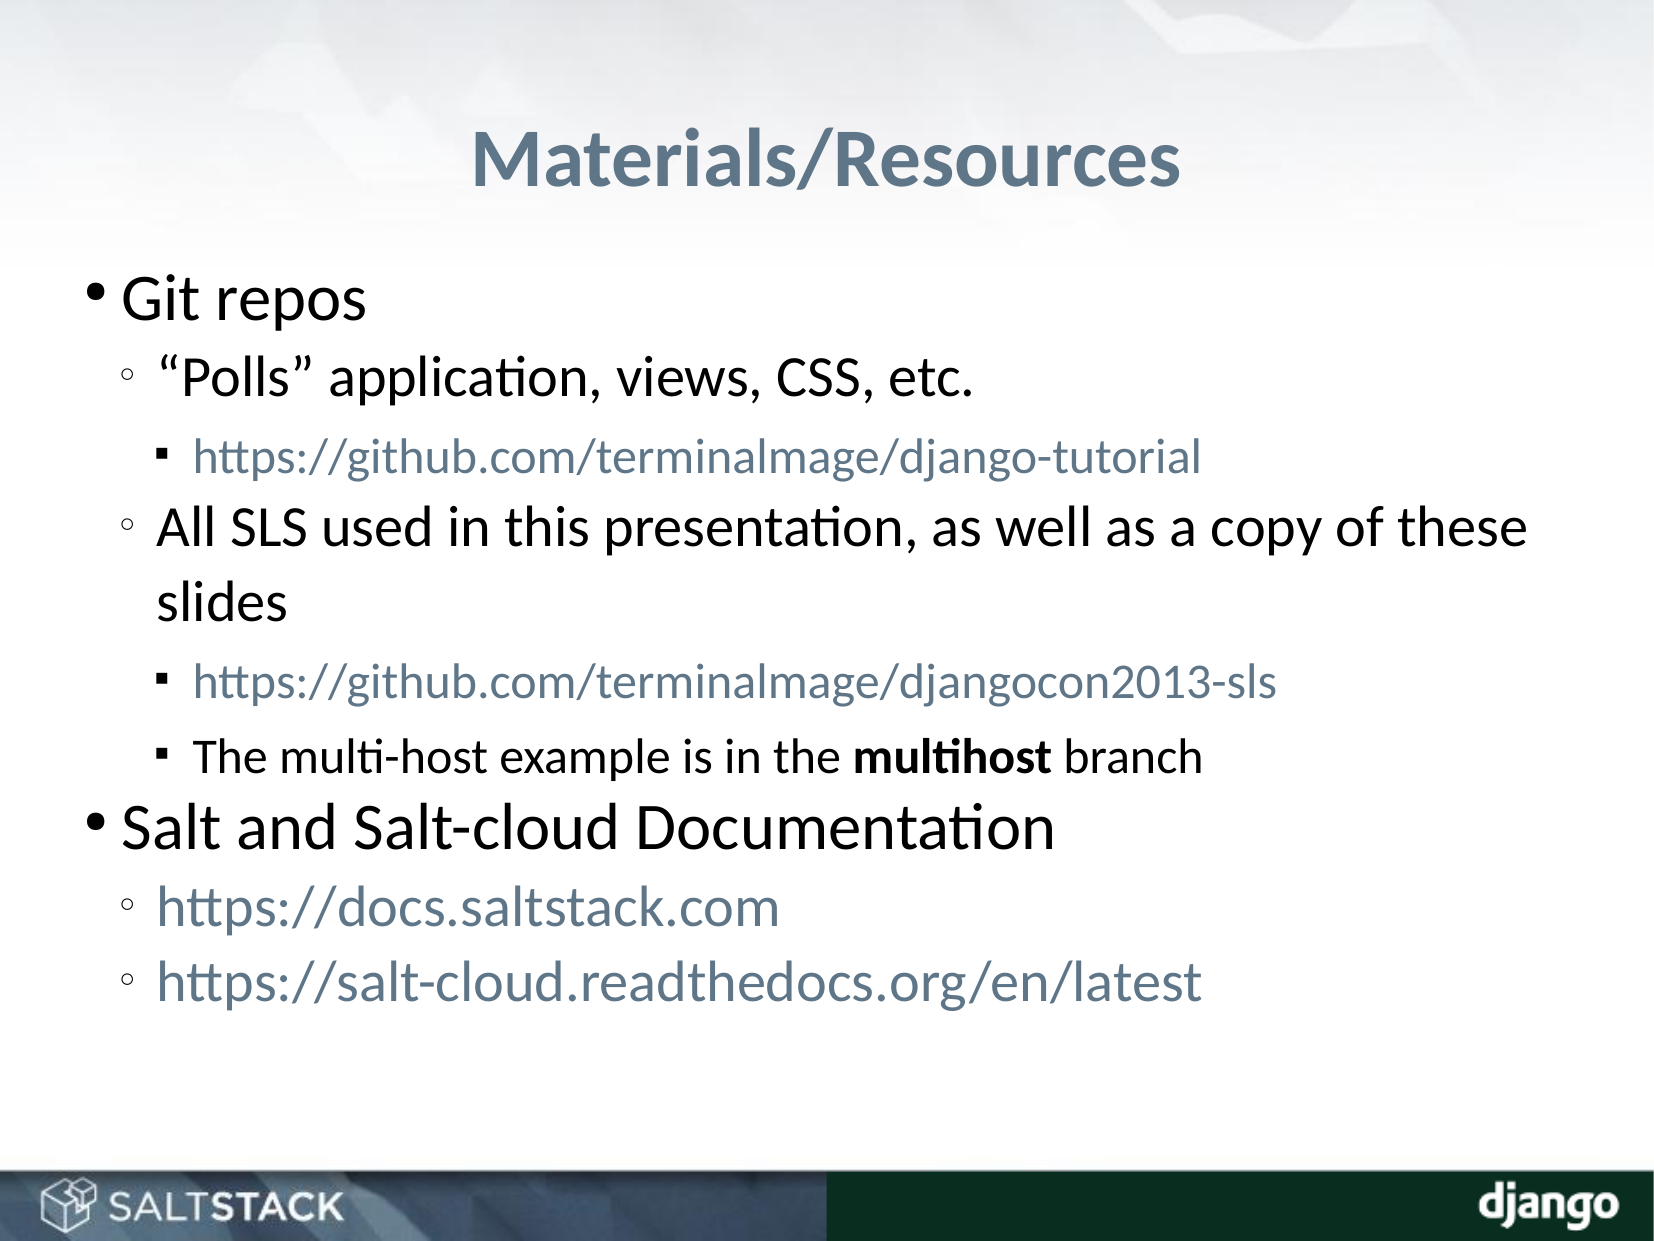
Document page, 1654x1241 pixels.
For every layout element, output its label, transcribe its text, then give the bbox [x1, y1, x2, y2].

picture [0, 0, 1654, 1241]
text_box Materials/Resources [82, 49, 1571, 245]
text_box Git repos “Polls” application, views, CSS, etc. https://github.com/terminalmage/django-tutorial All SLS used in this presentation, as well as a copy of these slides https://github.com/terminalmage/djangocon2013-sls The multi-host example is in the multihost branch Salt and Salt-cloud Documentation https://docs.saltstack.com https://salt-cloud.readthedocs.org/en/latest [69, 245, 1585, 1141]
